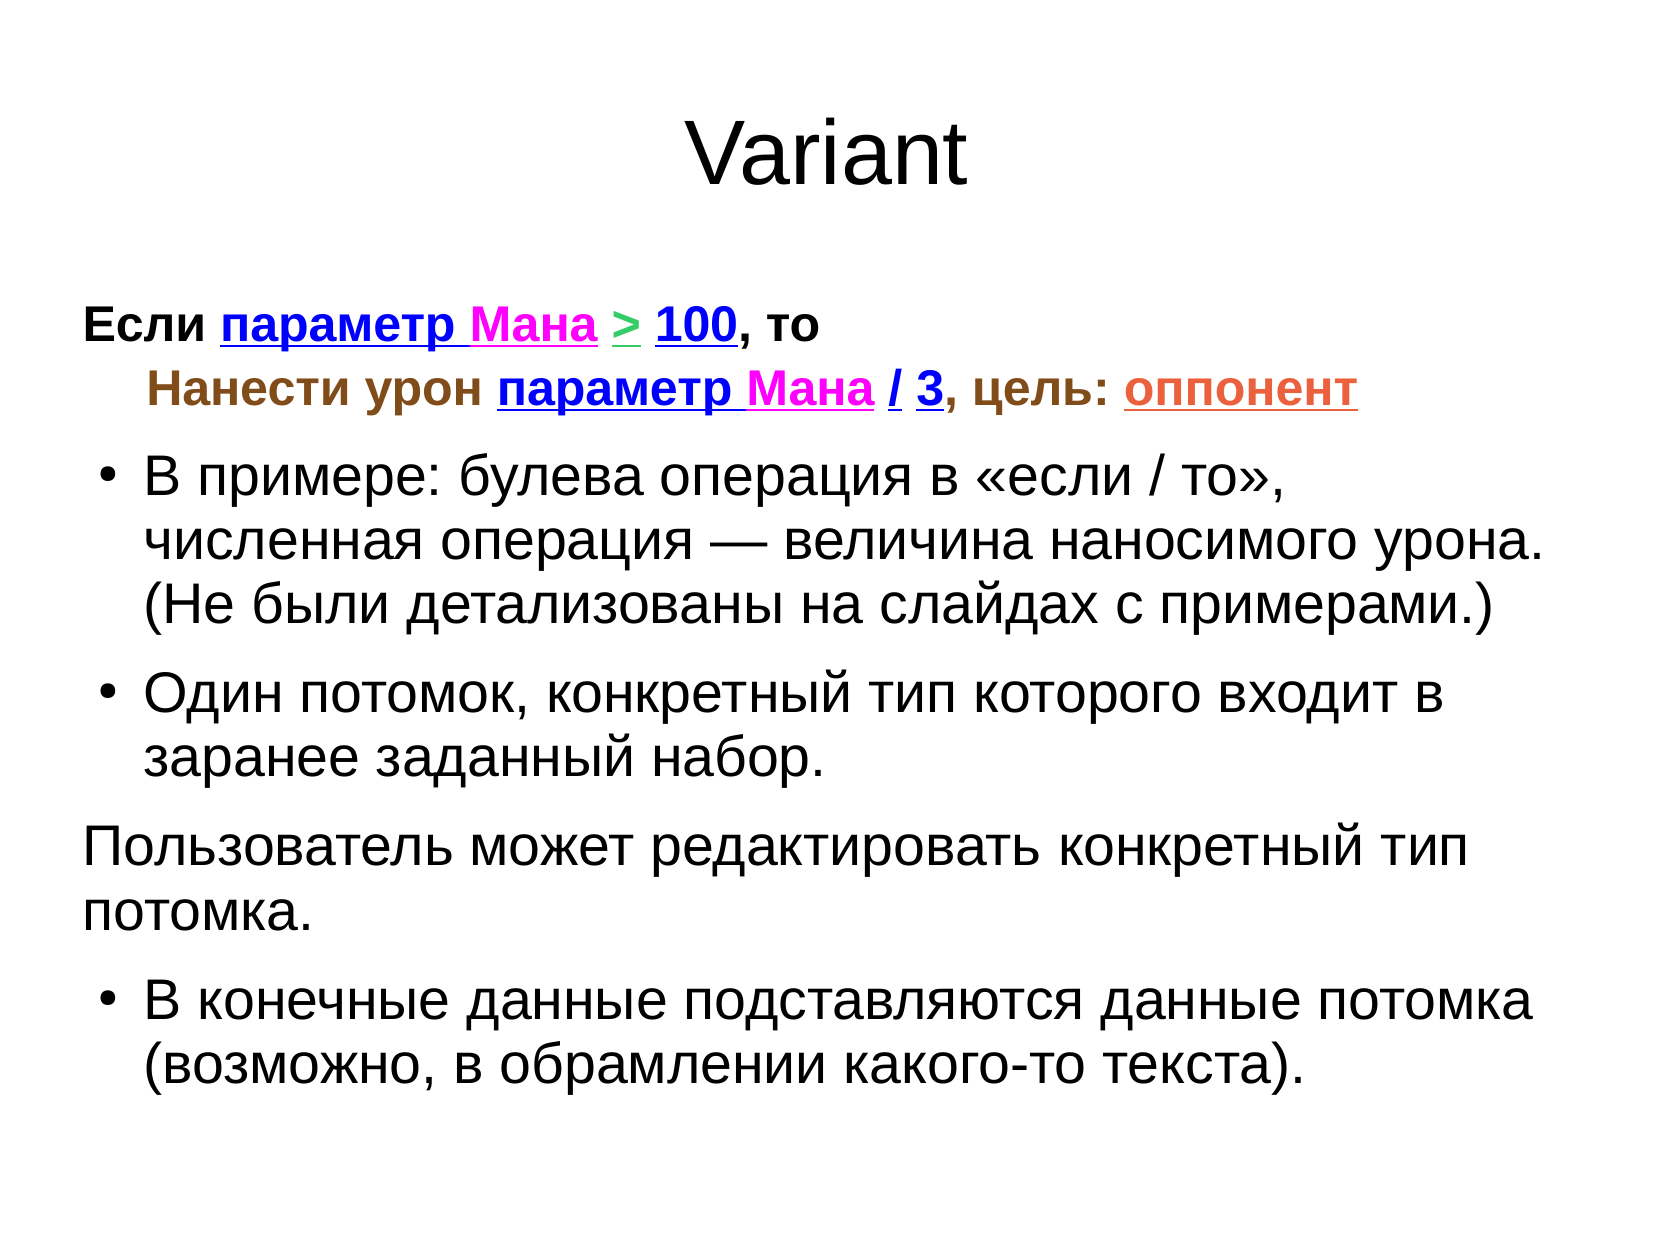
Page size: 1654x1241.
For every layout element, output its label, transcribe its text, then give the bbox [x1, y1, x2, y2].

title Variant [82, 49, 1571, 257]
list Если параметр Мана > 100, то Нанести урон параметр Мана / 3, цель: оппонент В примере: булева операция в «если / то», численная операция — величина наносимого урона. (Не были детализованы на слайдах с примерами.) Один потомок, конкретный тип которого входит в заранее заданный набор. Пользователь может редактировать конкретный тип потомка. В конечные данные подставляются данные потомка (возможно, в обрамлении какого-то текста). [82, 290, 1571, 1109]
